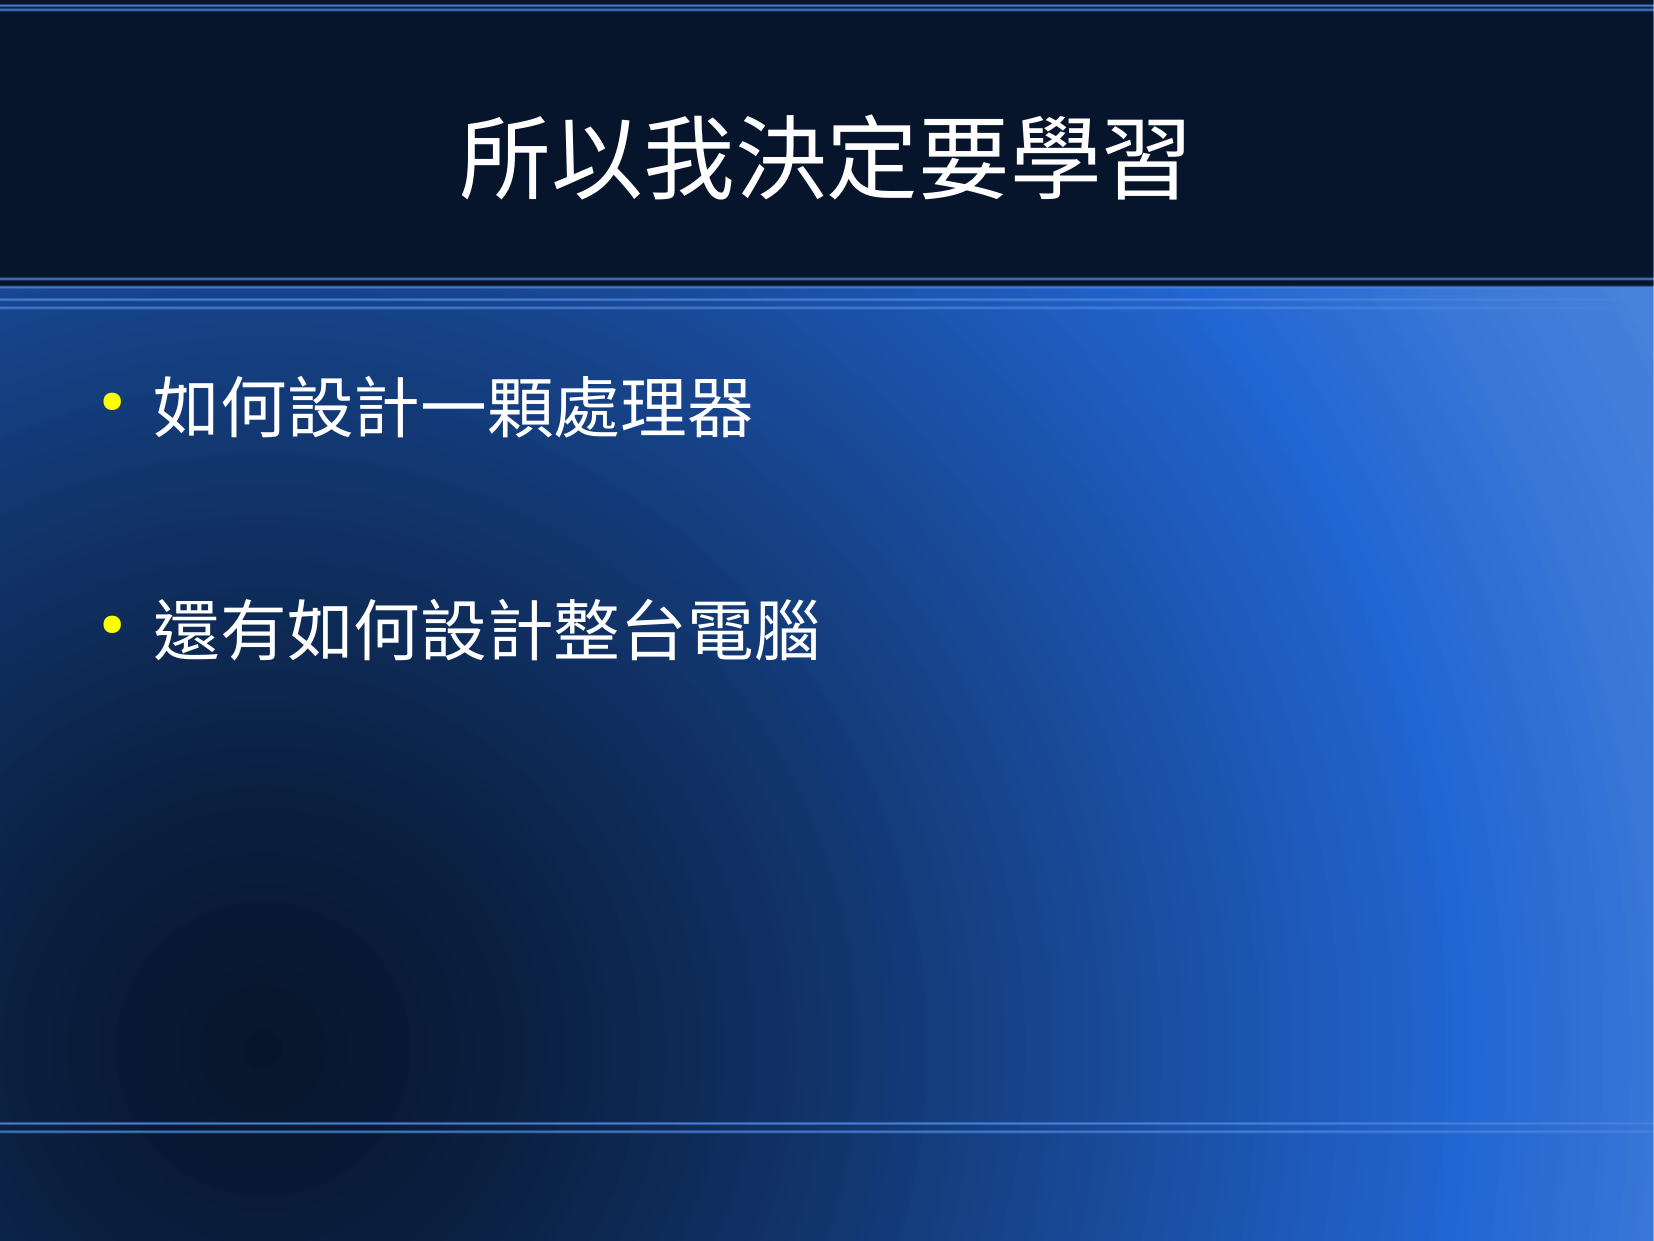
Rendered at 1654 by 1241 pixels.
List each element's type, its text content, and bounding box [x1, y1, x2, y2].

list 如何設計一顆處理器 還有如何設計整台電腦 [82, 355, 1571, 1075]
picture [0, 0, 1654, 1241]
title 所以我決定要學習 [82, 49, 1571, 257]
